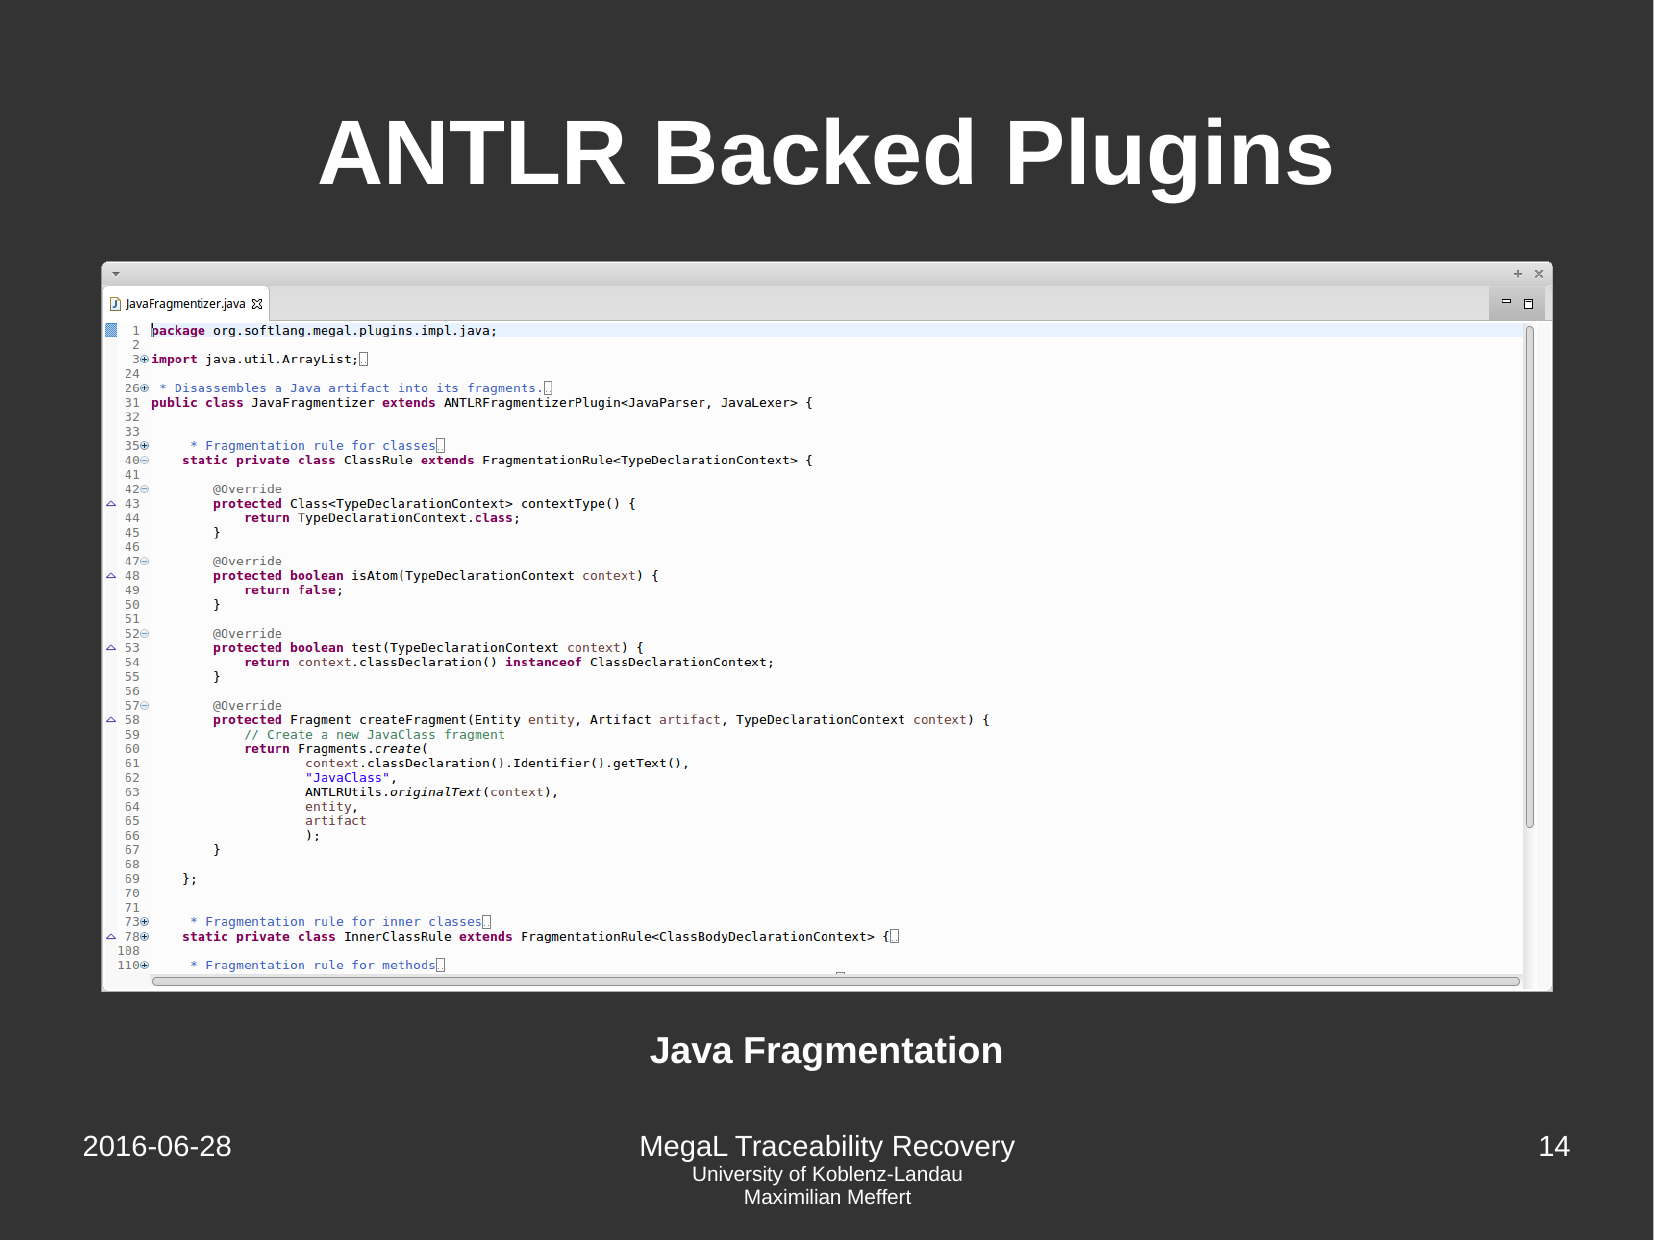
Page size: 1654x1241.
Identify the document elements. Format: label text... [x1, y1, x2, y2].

title ANTLR Backed Plugins [82, 49, 1571, 257]
text_box Java Fragmentation [436, 1022, 1217, 1080]
picture [101, 261, 1553, 992]
